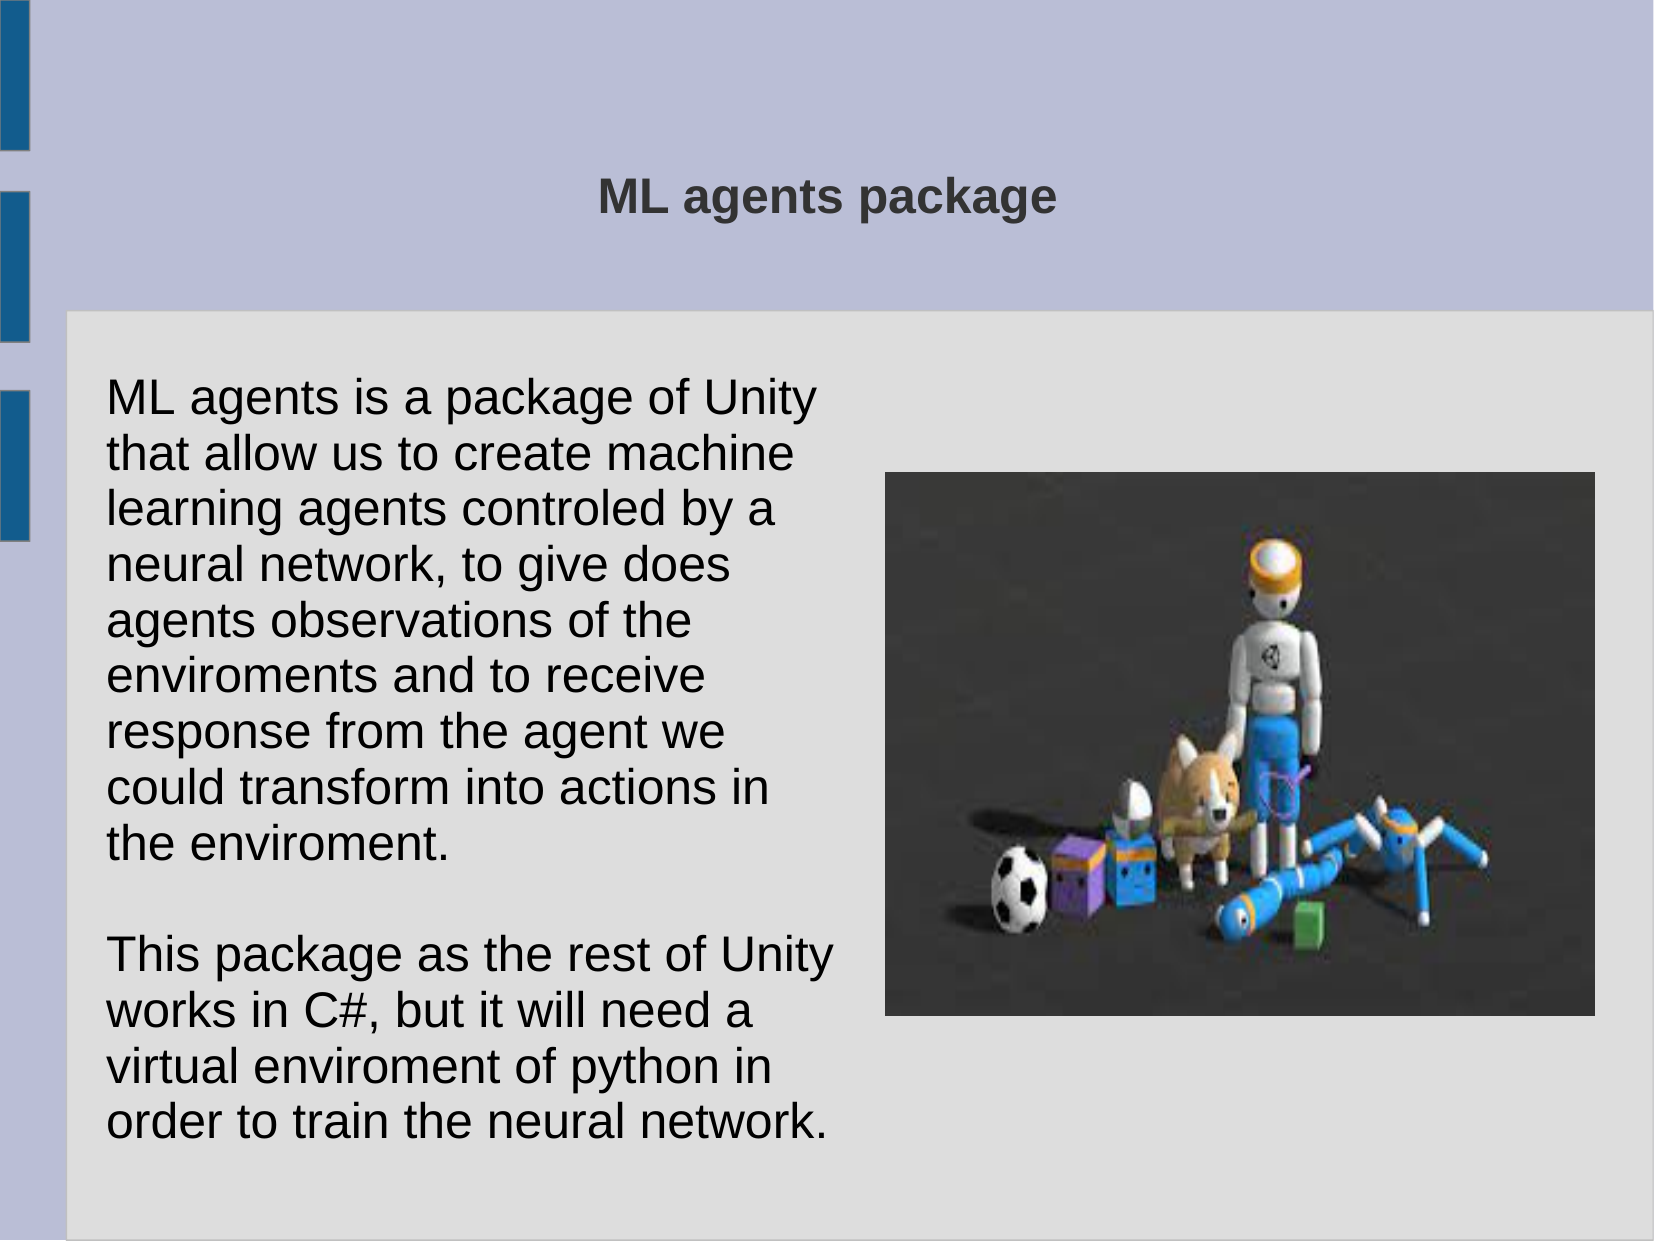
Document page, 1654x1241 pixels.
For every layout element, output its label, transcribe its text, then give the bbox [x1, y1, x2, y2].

picture [885, 472, 1595, 1016]
text_box ML agents is a package of Unity that allow us to create machine learning agents controled by a neural network, to give does agents observations of the enviroments and to receive response from the agent we could transform into actions in the enviroment. This package as the rest of Unity works in C#, but it will need a virtual enviroment of python in order to train the neural network. [106, 366, 839, 1182]
title ML agents package [121, 91, 1534, 299]
